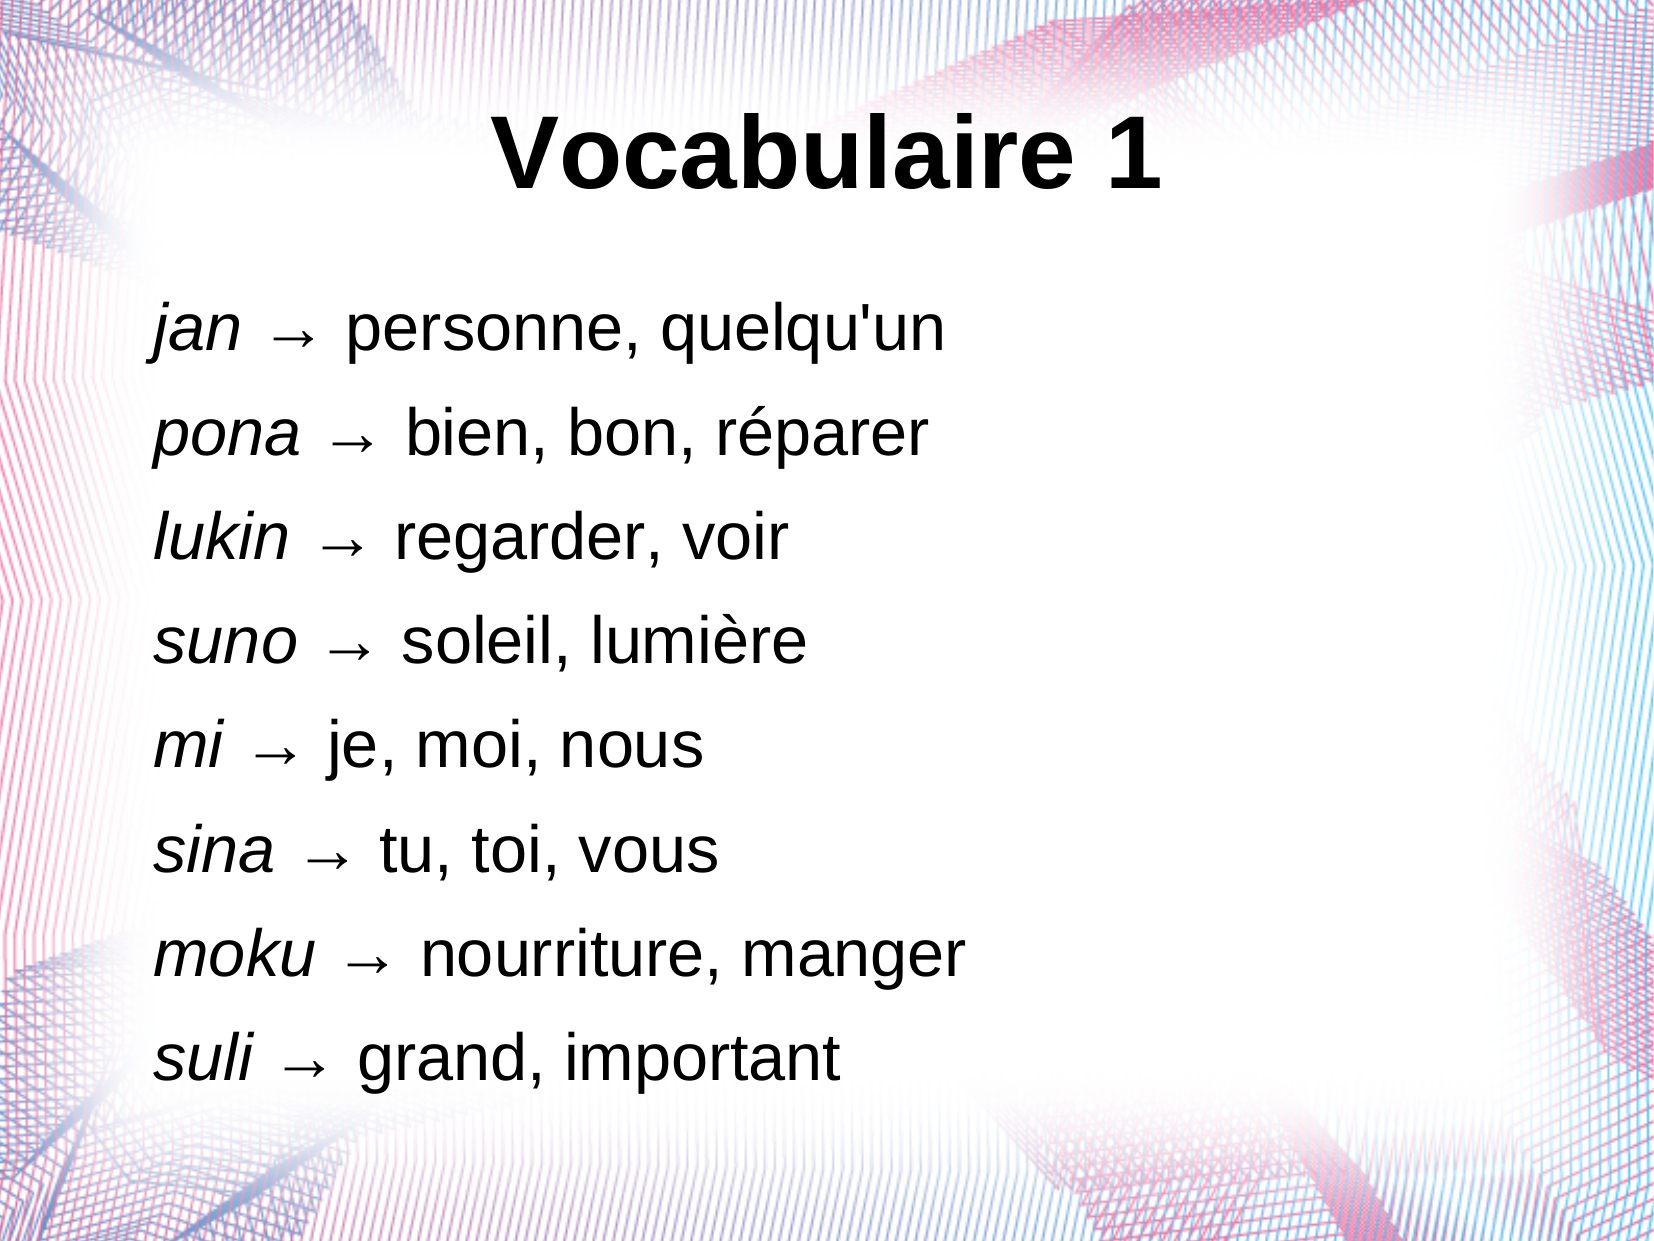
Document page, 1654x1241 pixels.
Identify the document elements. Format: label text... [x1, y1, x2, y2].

picture [0, 0, 1654, 1241]
title Vocabulaire 1 [82, 49, 1571, 257]
list jan → personne, quelqu'un pona → bien, bon, réparer lukin → regarder, voir suno → soleil, lumière mi → je, moi, nous sina → tu, toi, vous moku → nourriture, manger suli → grand, important [82, 290, 1538, 1096]
